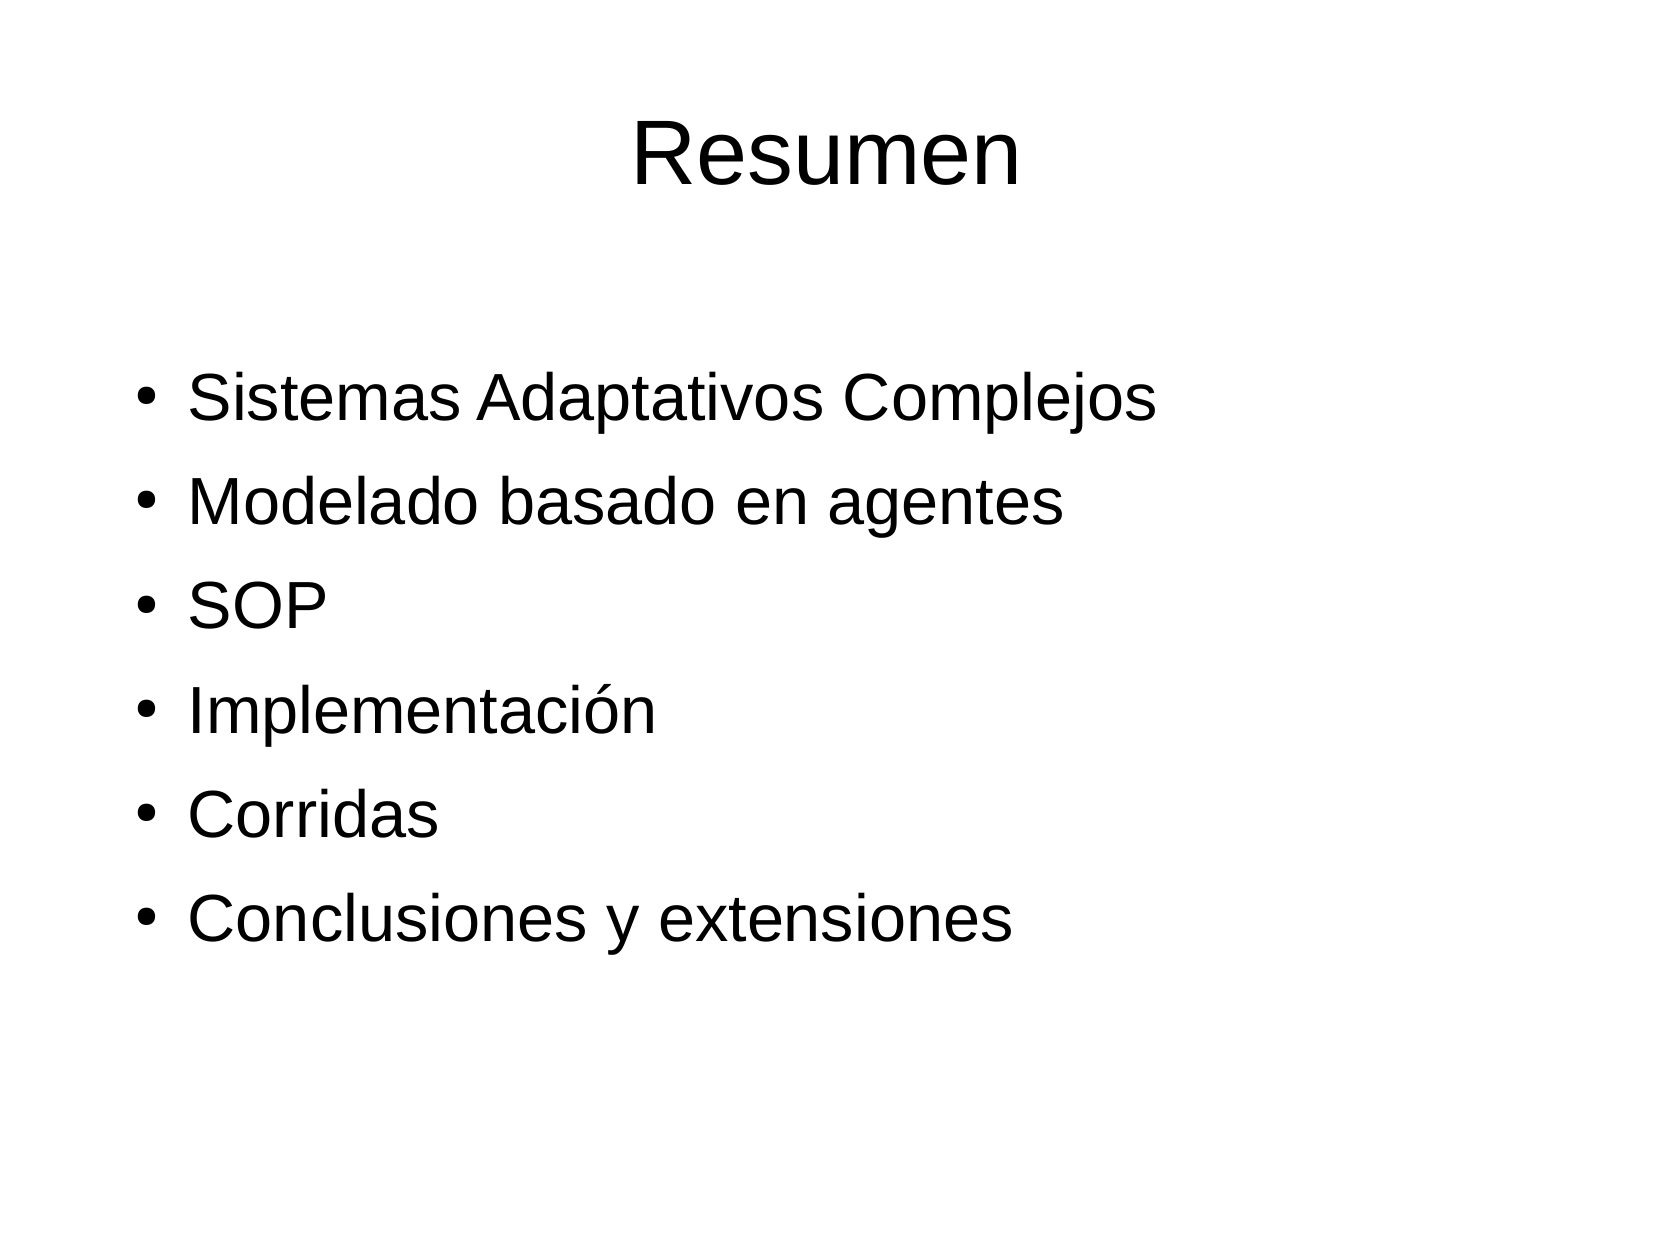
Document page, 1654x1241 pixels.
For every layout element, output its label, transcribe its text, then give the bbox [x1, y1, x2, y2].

title Resumen [82, 49, 1571, 257]
list Sistemas Adaptativos Complejos Modelado basado en agentes SOP Implementación Corridas Conclusiones y extensiones [116, 360, 1606, 1080]
